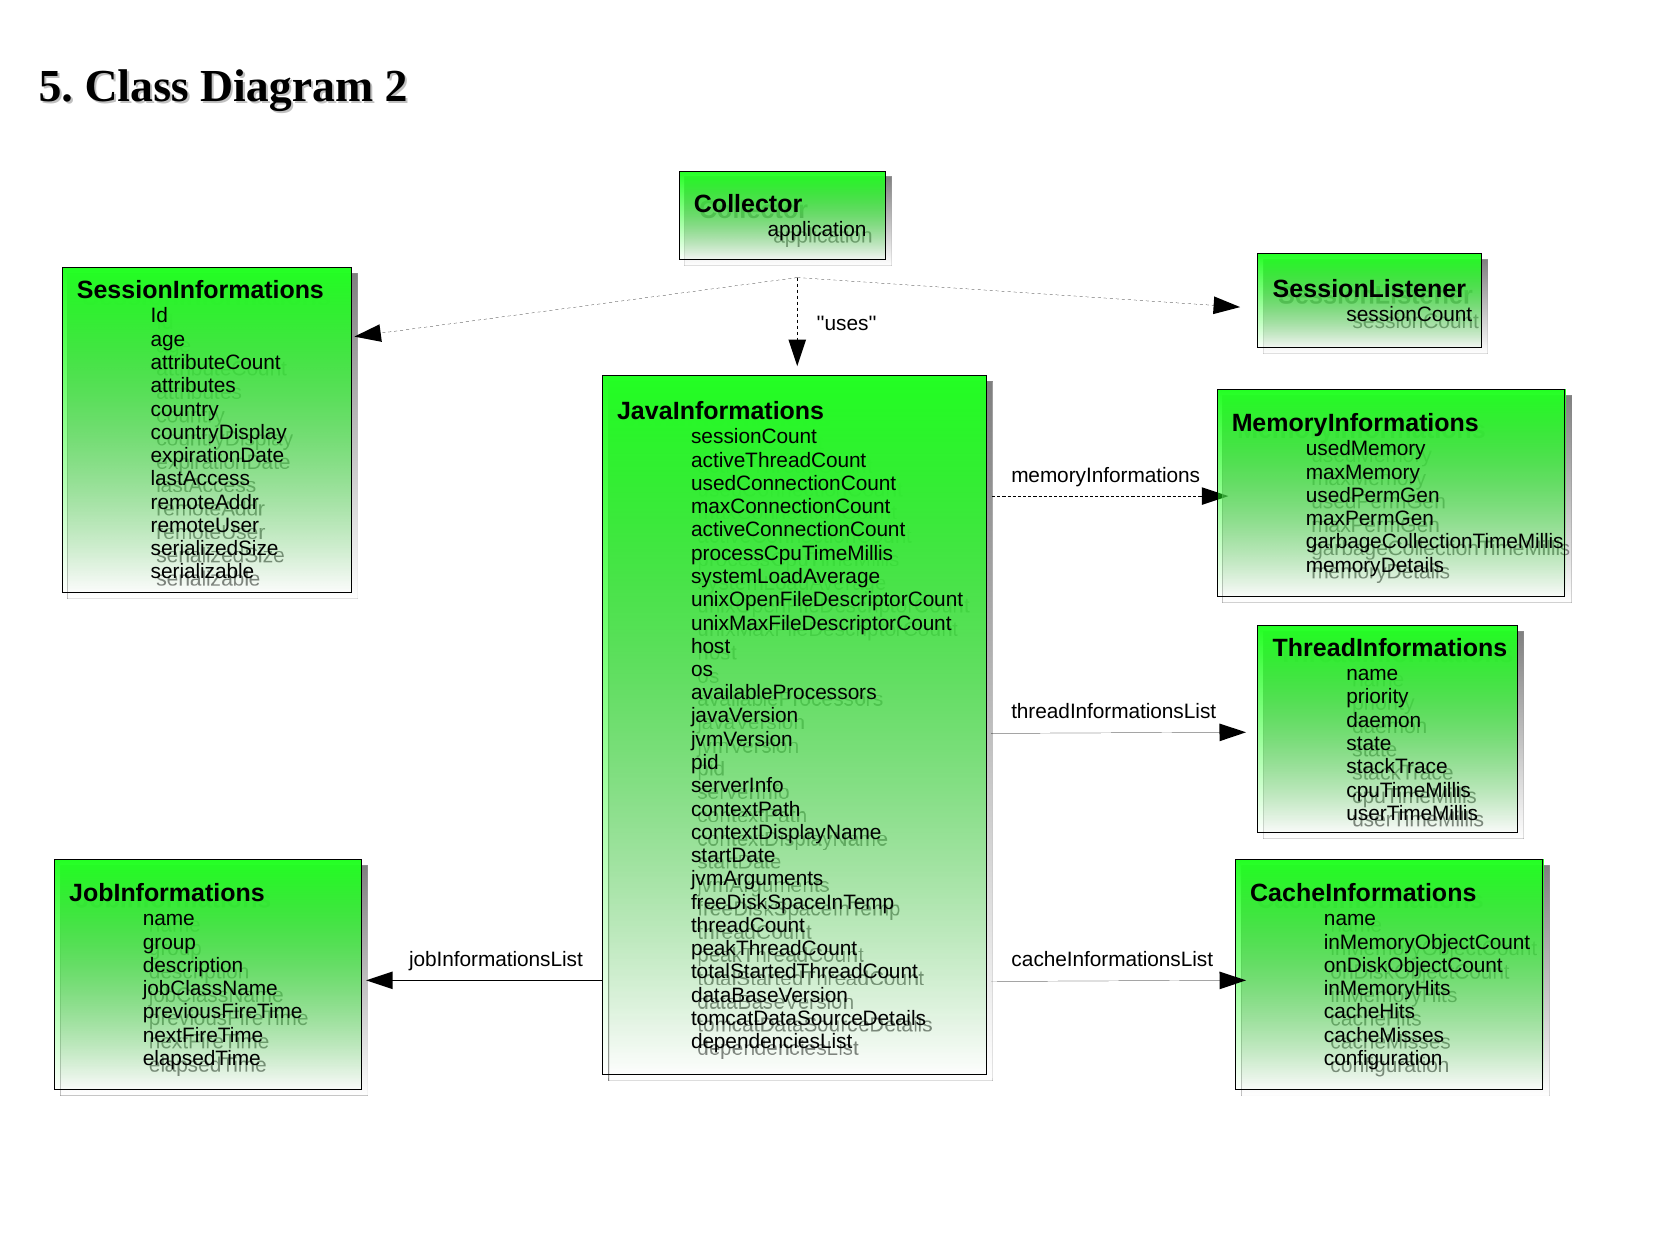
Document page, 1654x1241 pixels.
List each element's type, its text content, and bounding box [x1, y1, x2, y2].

text_box JobInformations name group description jobClassName previousFireTime nextFireTime elapsedTime [54, 859, 362, 1090]
text_box CacheInformations name inMemoryObjectCount onDiskObjectCount inMemoryHits cacheHits cacheMisses configuration [1235, 859, 1543, 1090]
text_box 5. Class Diagram 2 [23, 53, 423, 120]
text_box ThreadInformations name priority daemon state stackTrace cpuTimeMillis userTimeMillis [1257, 625, 1518, 833]
text_box ''uses'' [801, 304, 892, 343]
text_box jobInformationsList [394, 940, 599, 979]
text_box memoryInformations [996, 456, 1217, 495]
text_box cacheInformationsList [996, 940, 1229, 979]
text_box SessionListener sessionCount [1257, 253, 1482, 348]
text_box Collector application [679, 171, 886, 260]
text_box SessionInformations Id age attributeCount attributes country countryDisplay expirationDate lastAccess remoteAddr remoteUser serializedSize serializable [62, 267, 352, 593]
text_box MemoryInformations usedMemory maxMemory usedPermGen maxPermGen garbageCollectionTimeMillis memoryDetails [1217, 389, 1565, 597]
text_box threadInformationsList [996, 692, 1232, 731]
text_box JavaInformations sessionCount activeThreadCount usedConnectionCount maxConnectionCount activeConnectionCount processCpuTimeMillis systemLoadAverage unixOpenFileDescriptorCount unixMaxFileDescriptorCount host os availableProcessors javaVersion jvmVersion pid serverInfo contextPath contextDisplayName startDate jvmArguments freeDiskSpaceInTemp threadCount peakThreadCount totalStartedThreadCount dataBaseVersion tomcatDataSourceDetails dependenciesList [602, 375, 987, 1075]
